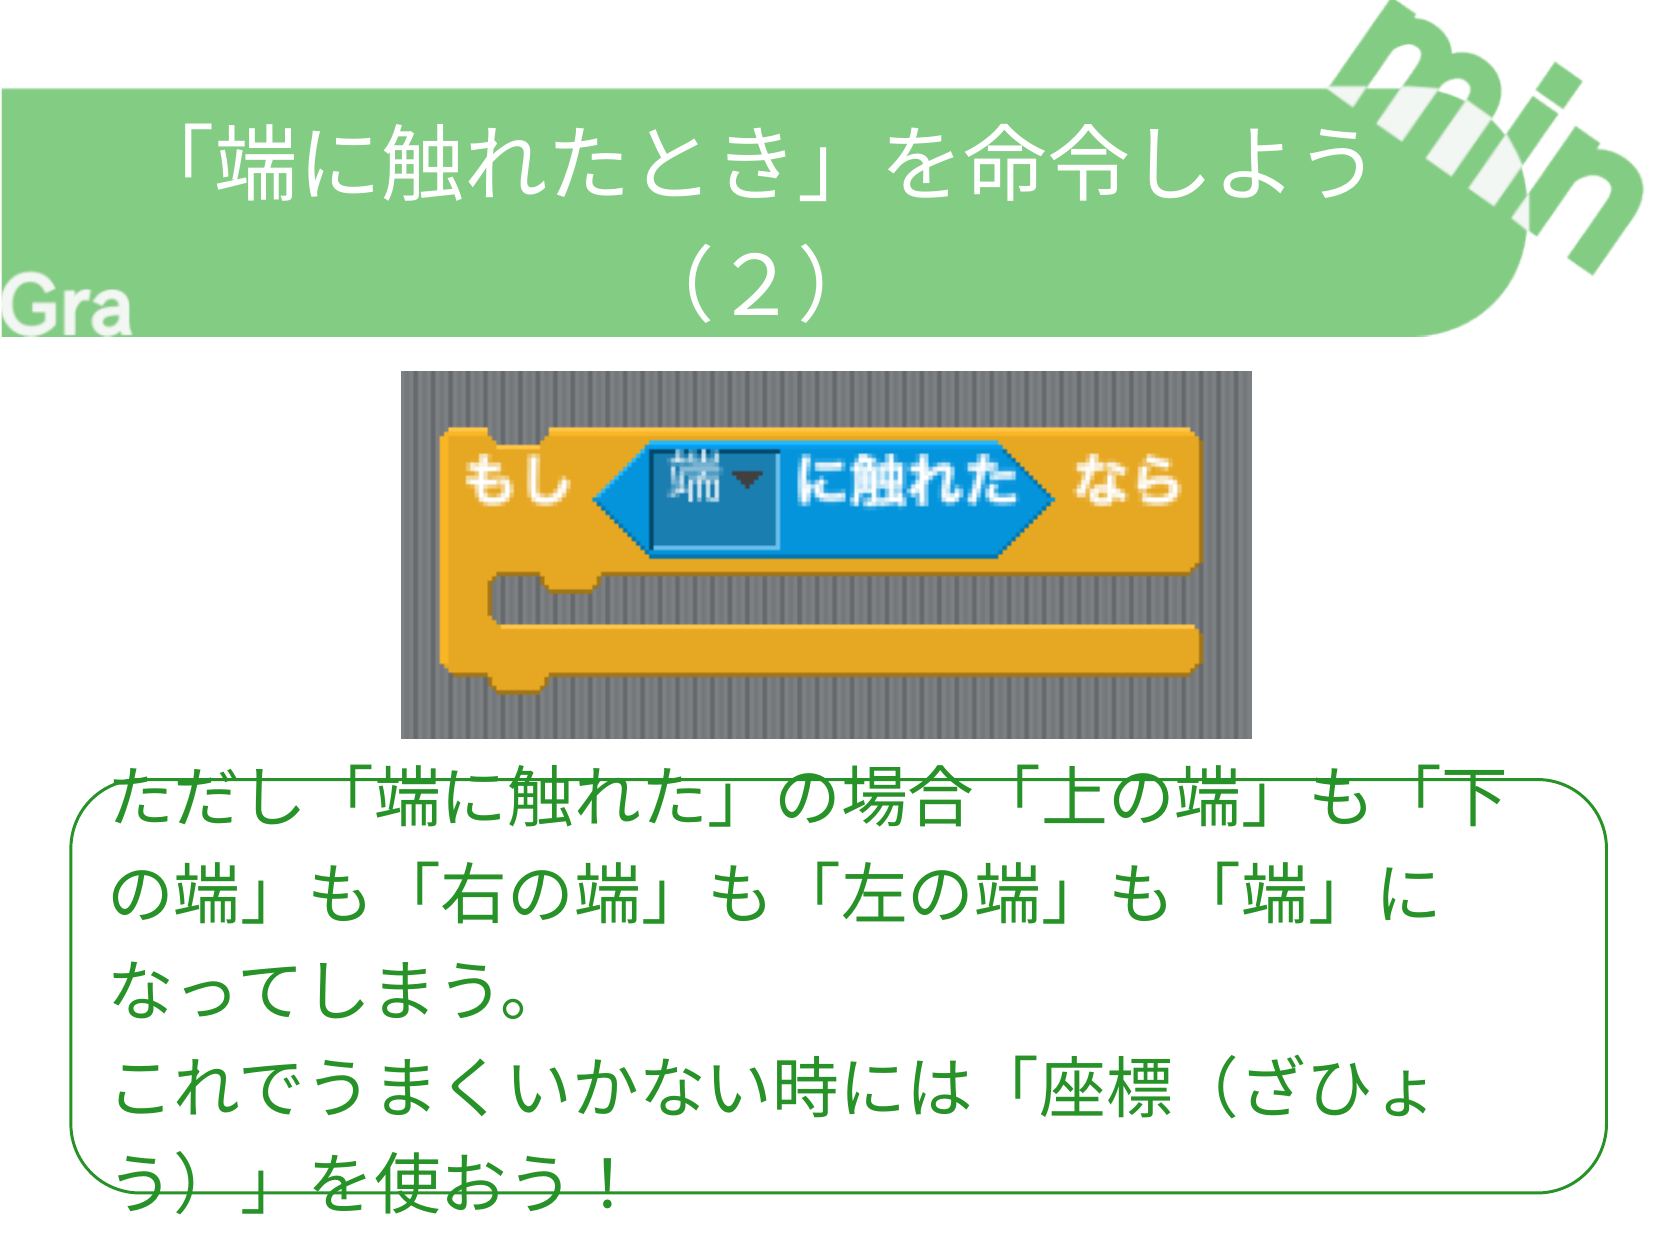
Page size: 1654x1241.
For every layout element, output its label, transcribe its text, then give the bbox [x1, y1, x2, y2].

text_box ただし「端に触れた」の場合「上の端」も「下の端」も「右の端」も「左の端」も「端」になってしまう。 これでうまくいかない時には「座標（ざひょう）」を使おう！ [70, 779, 1607, 1193]
title 「端に触れたとき」を命令しよう（２） [11, 113, 1501, 324]
picture [401, 371, 1252, 739]
picture [1, 0, 1654, 337]
